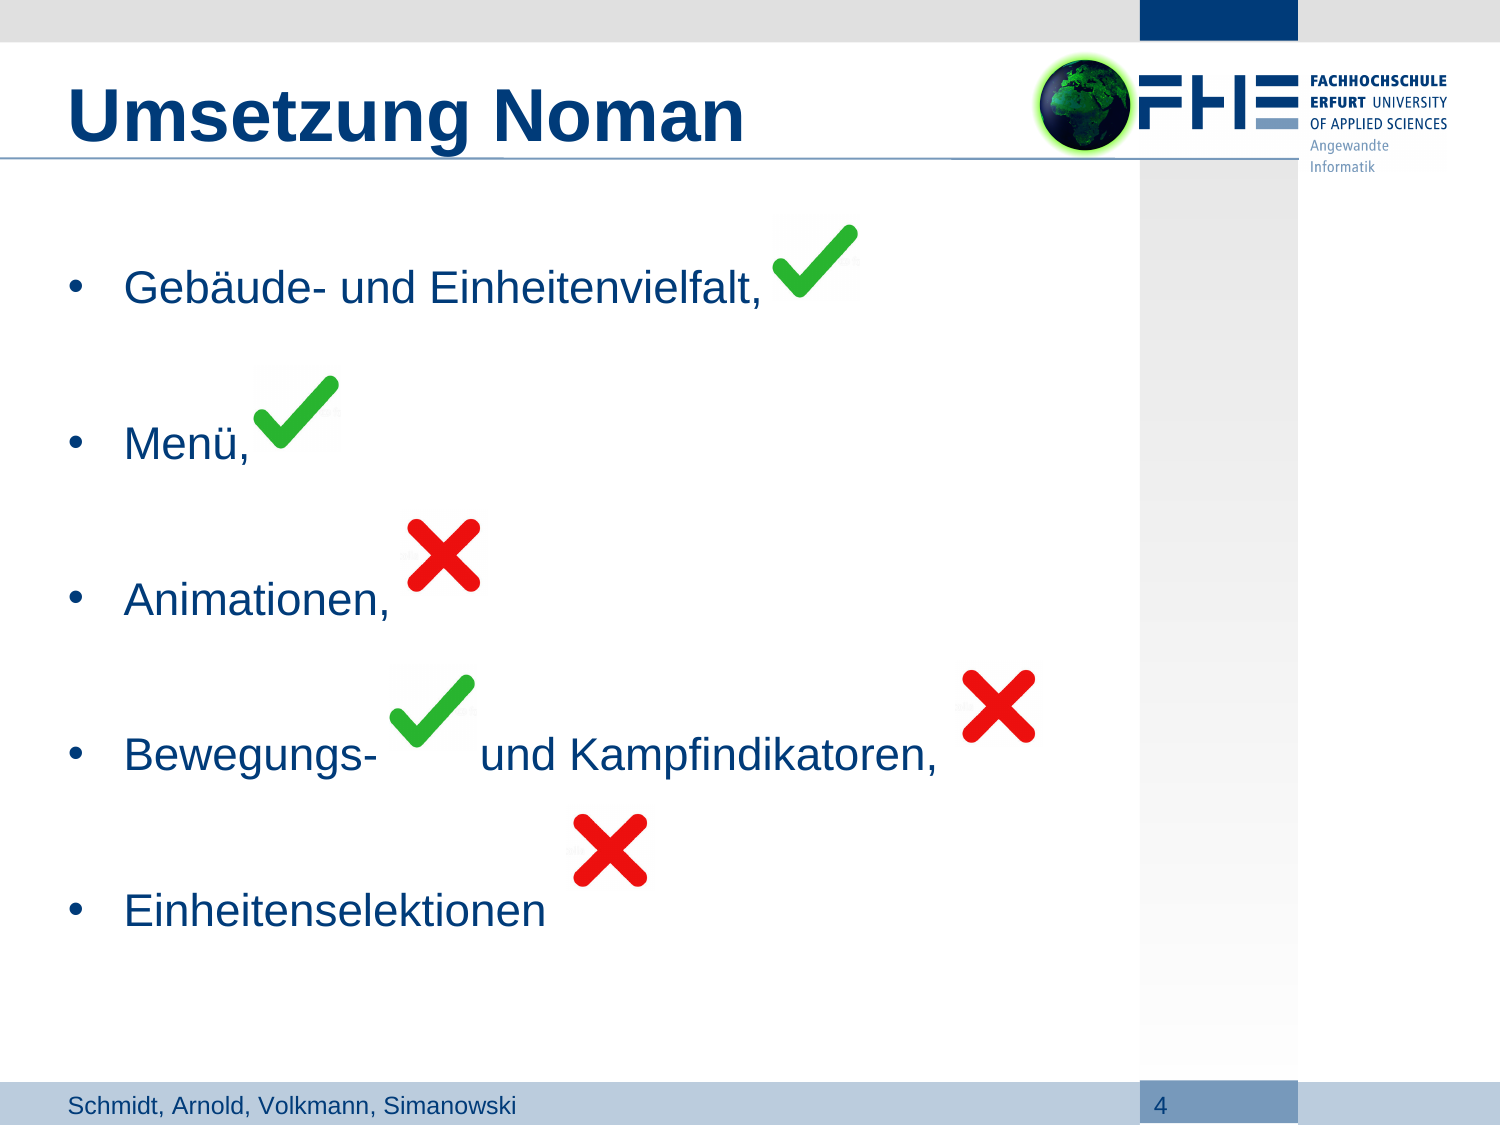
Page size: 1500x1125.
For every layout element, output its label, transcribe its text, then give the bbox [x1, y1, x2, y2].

picture [772, 214, 860, 301]
picture [955, 660, 1043, 747]
picture [566, 804, 655, 891]
picture [389, 664, 477, 751]
picture [400, 509, 488, 596]
picture [1030, 75, 1447, 172]
title Umsetzung Noman [53, 58, 1140, 142]
picture [1030, 50, 1140, 58]
picture [253, 365, 341, 452]
list Gebäude- und Einheitenvielfalt, Menü, Animationen, Bewegungs- und Kampfindikatoren, Einheitenselektionen [53, 172, 1500, 1083]
